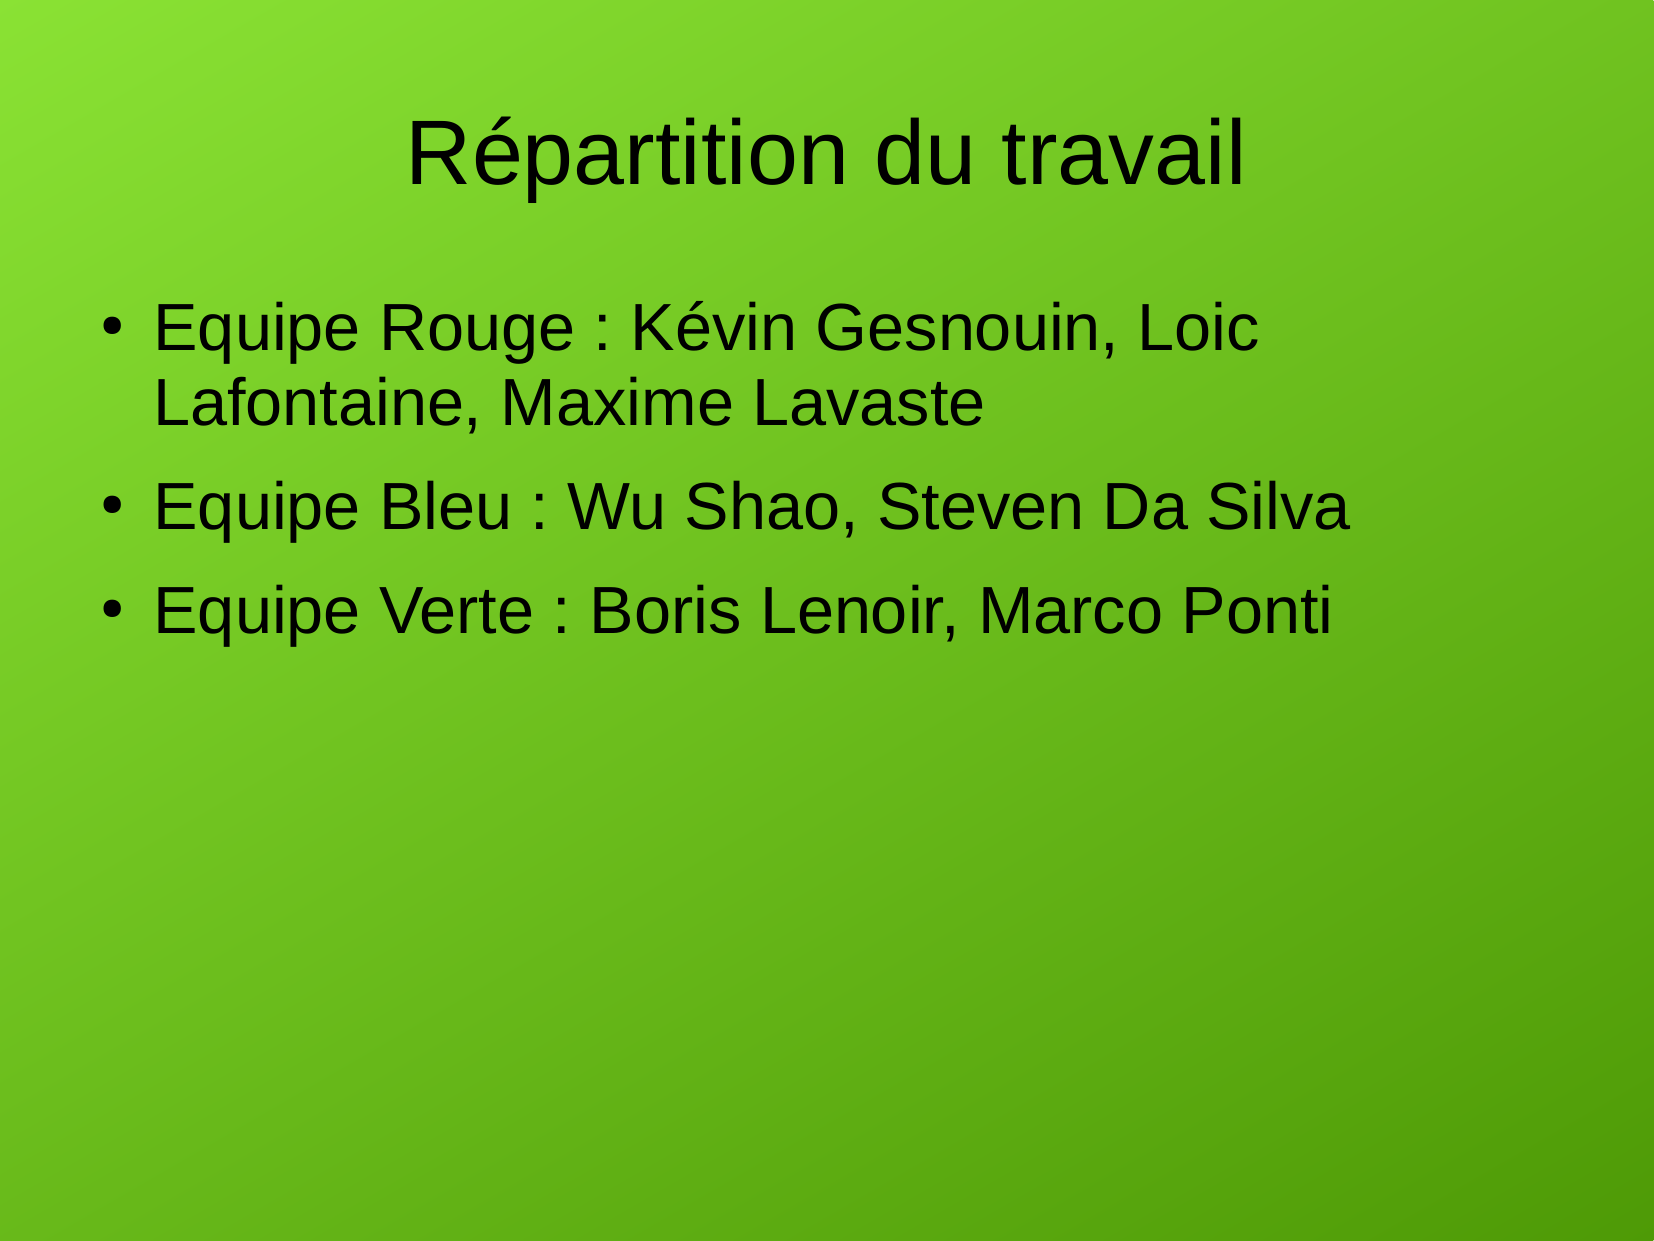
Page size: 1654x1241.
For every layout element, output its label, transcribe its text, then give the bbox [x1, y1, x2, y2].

title Répartition du travail [82, 49, 1571, 257]
list Equipe Rouge : Kévin Gesnouin, Loic Lafontaine, Maxime Lavaste Equipe Bleu : Wu Shao, Steven Da Silva Equipe Verte : Boris Lenoir, Marco Ponti [82, 290, 1571, 1010]
